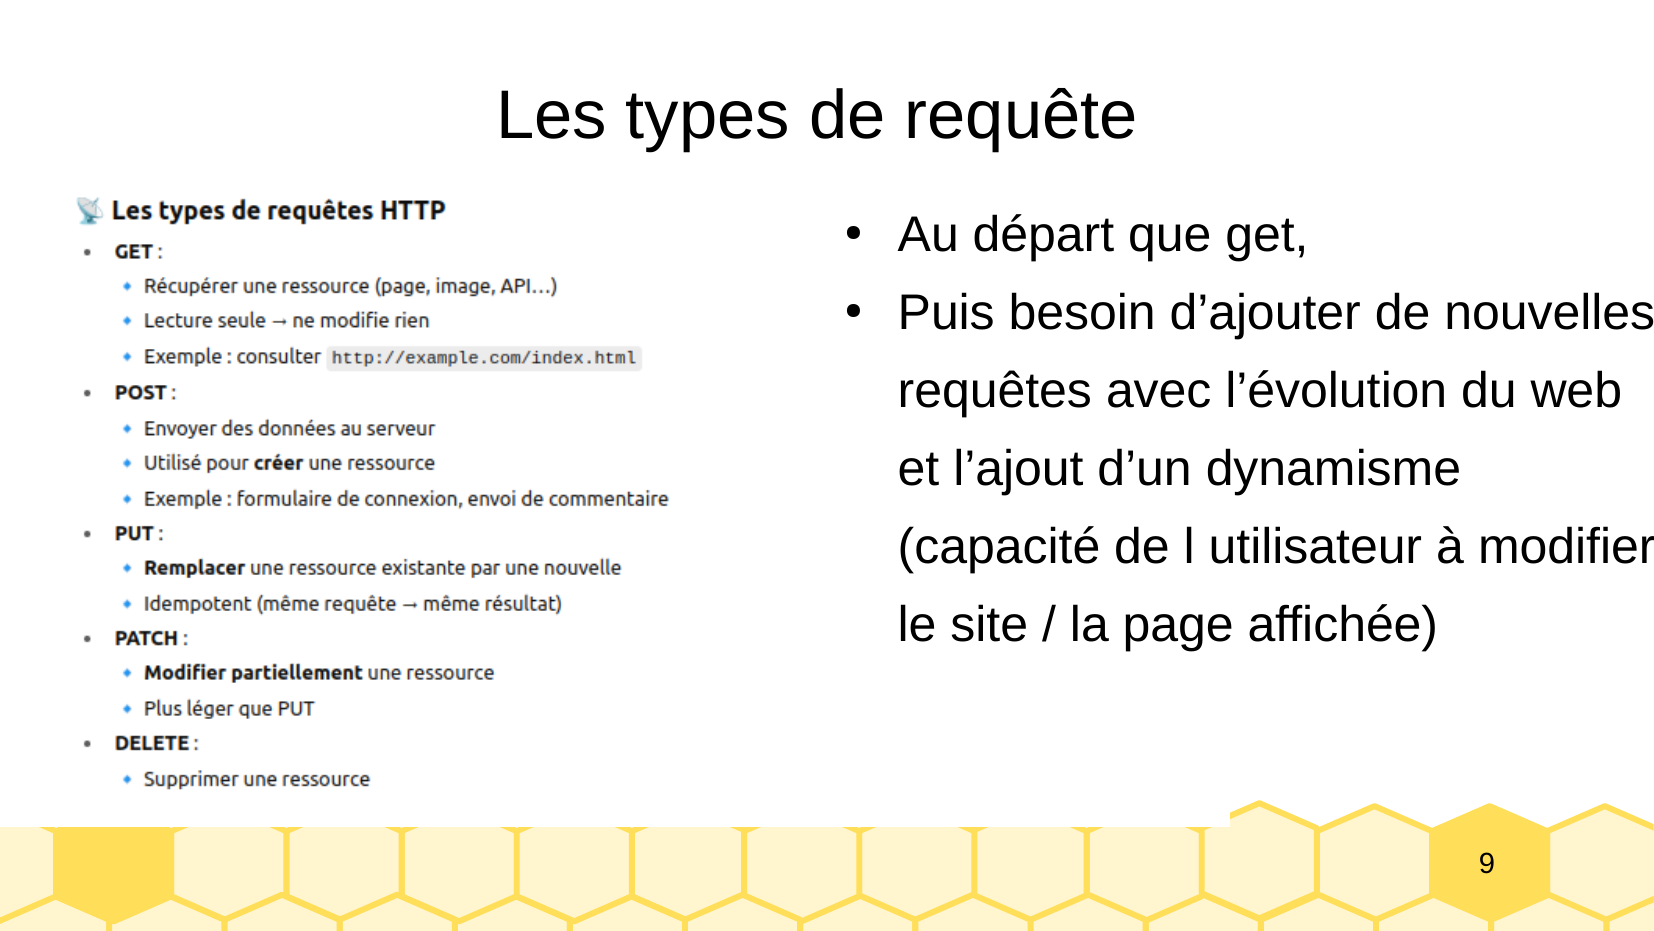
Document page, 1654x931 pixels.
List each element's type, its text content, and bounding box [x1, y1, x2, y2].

title Les types de requête [82, 37, 1571, 193]
list Au départ que get, Puis besoin d’ajouter de nouvelles requêtes avec l’évolution du web et l’ajout d’un dynamisme (capacité de l utilisateur à modifier le site / la page affichée) [826, 206, 1654, 747]
picture [0, 168, 1230, 827]
